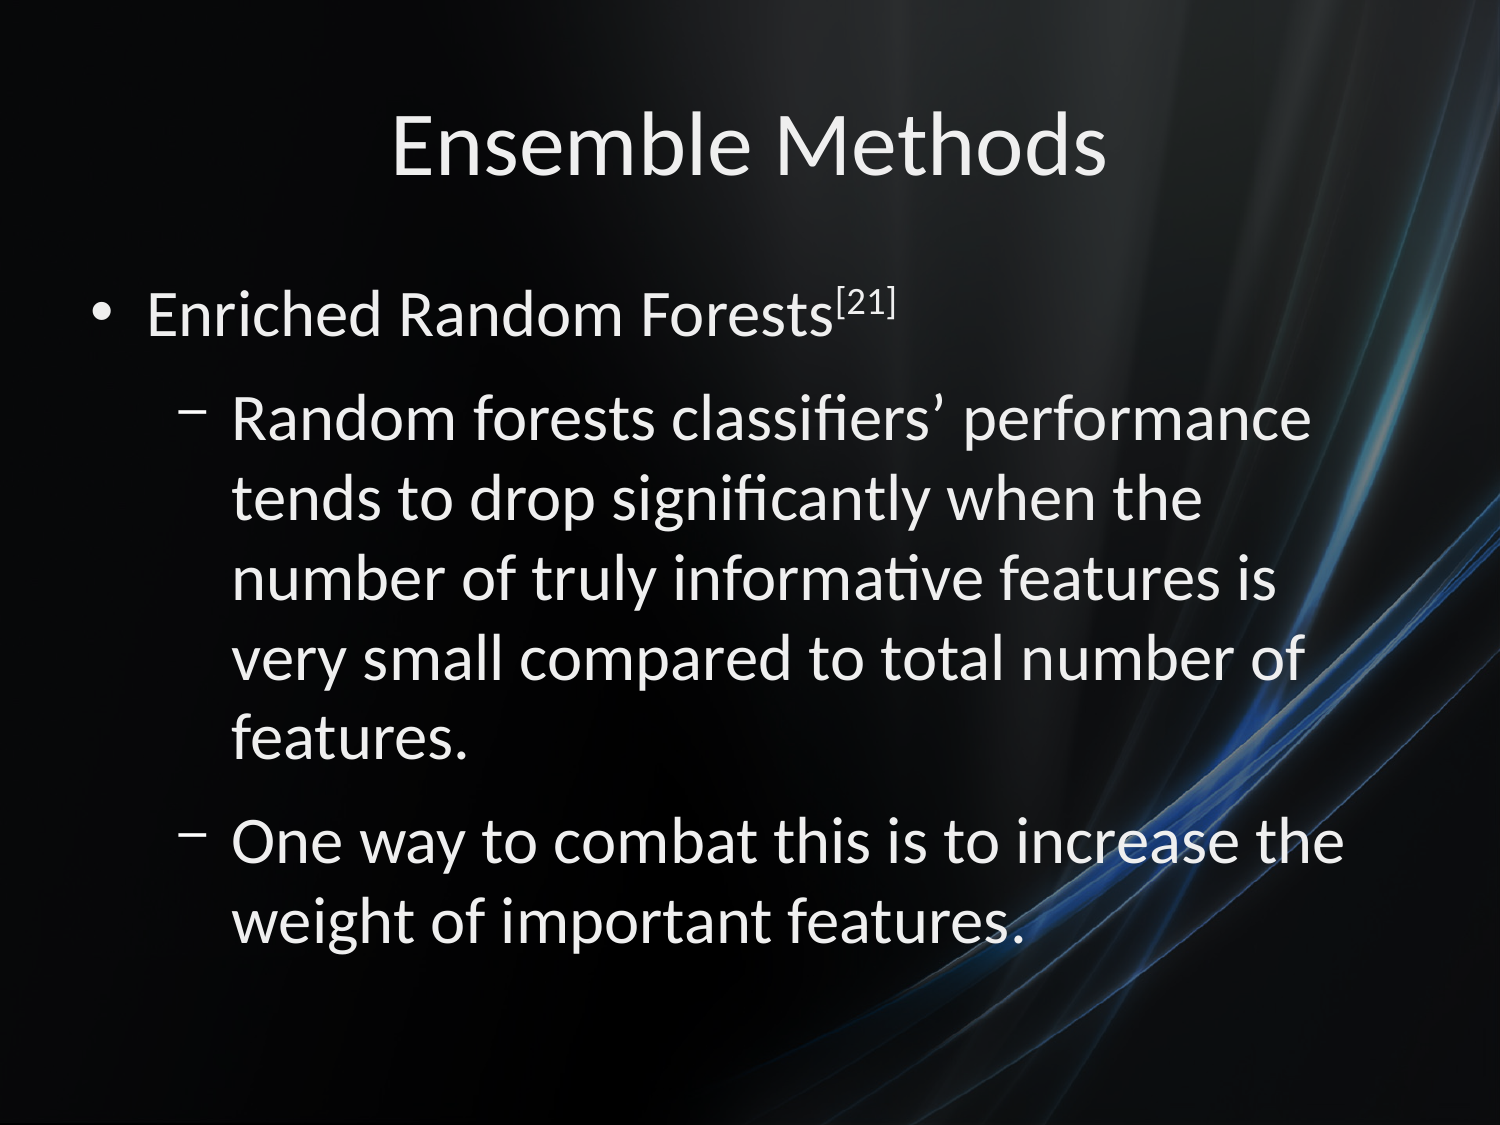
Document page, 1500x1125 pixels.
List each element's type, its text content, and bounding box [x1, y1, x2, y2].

picture [0, 0, 1500, 1125]
title Ensemble Methods [75, 45, 1425, 233]
list Enriched Random Forests[21] Random forests classifiers’ performance tends to drop significantly when the number of truly informative features is very small compared to total number of features. One way to combat this is to increase the weight of important features. [75, 262, 1425, 1005]
